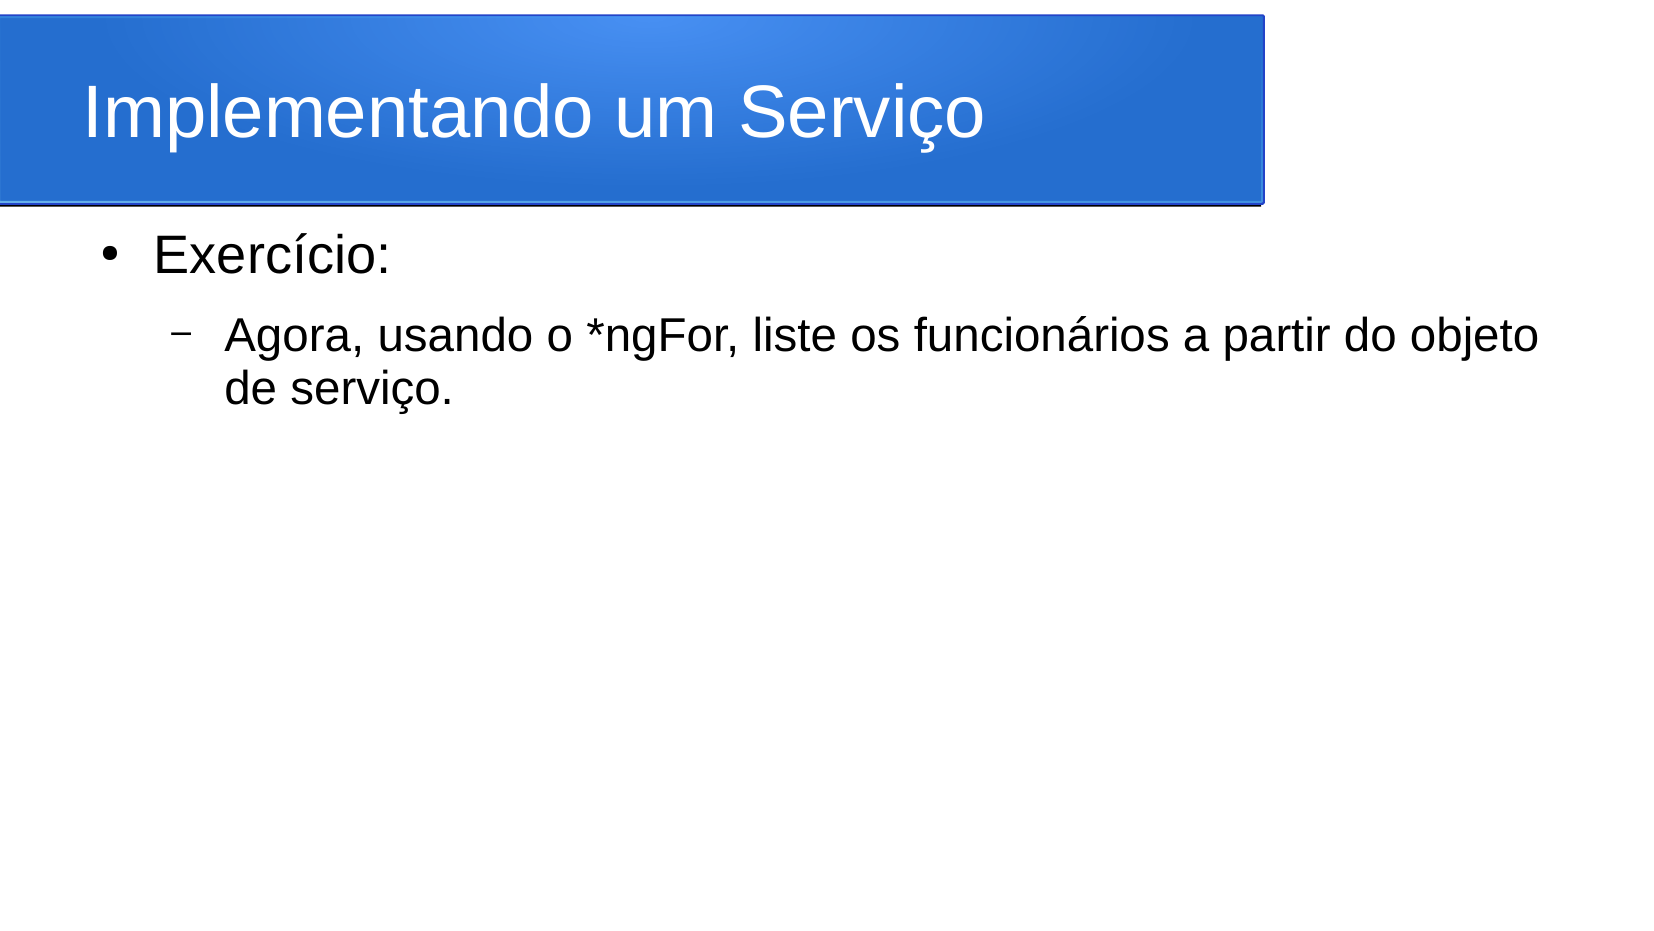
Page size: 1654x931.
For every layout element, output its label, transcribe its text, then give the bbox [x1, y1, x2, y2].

list Exercício: Agora, usando o *ngFor, liste os funcionários a partir do objeto de serviço. [82, 224, 1571, 764]
title Implementando um Serviço [82, 35, 1235, 189]
